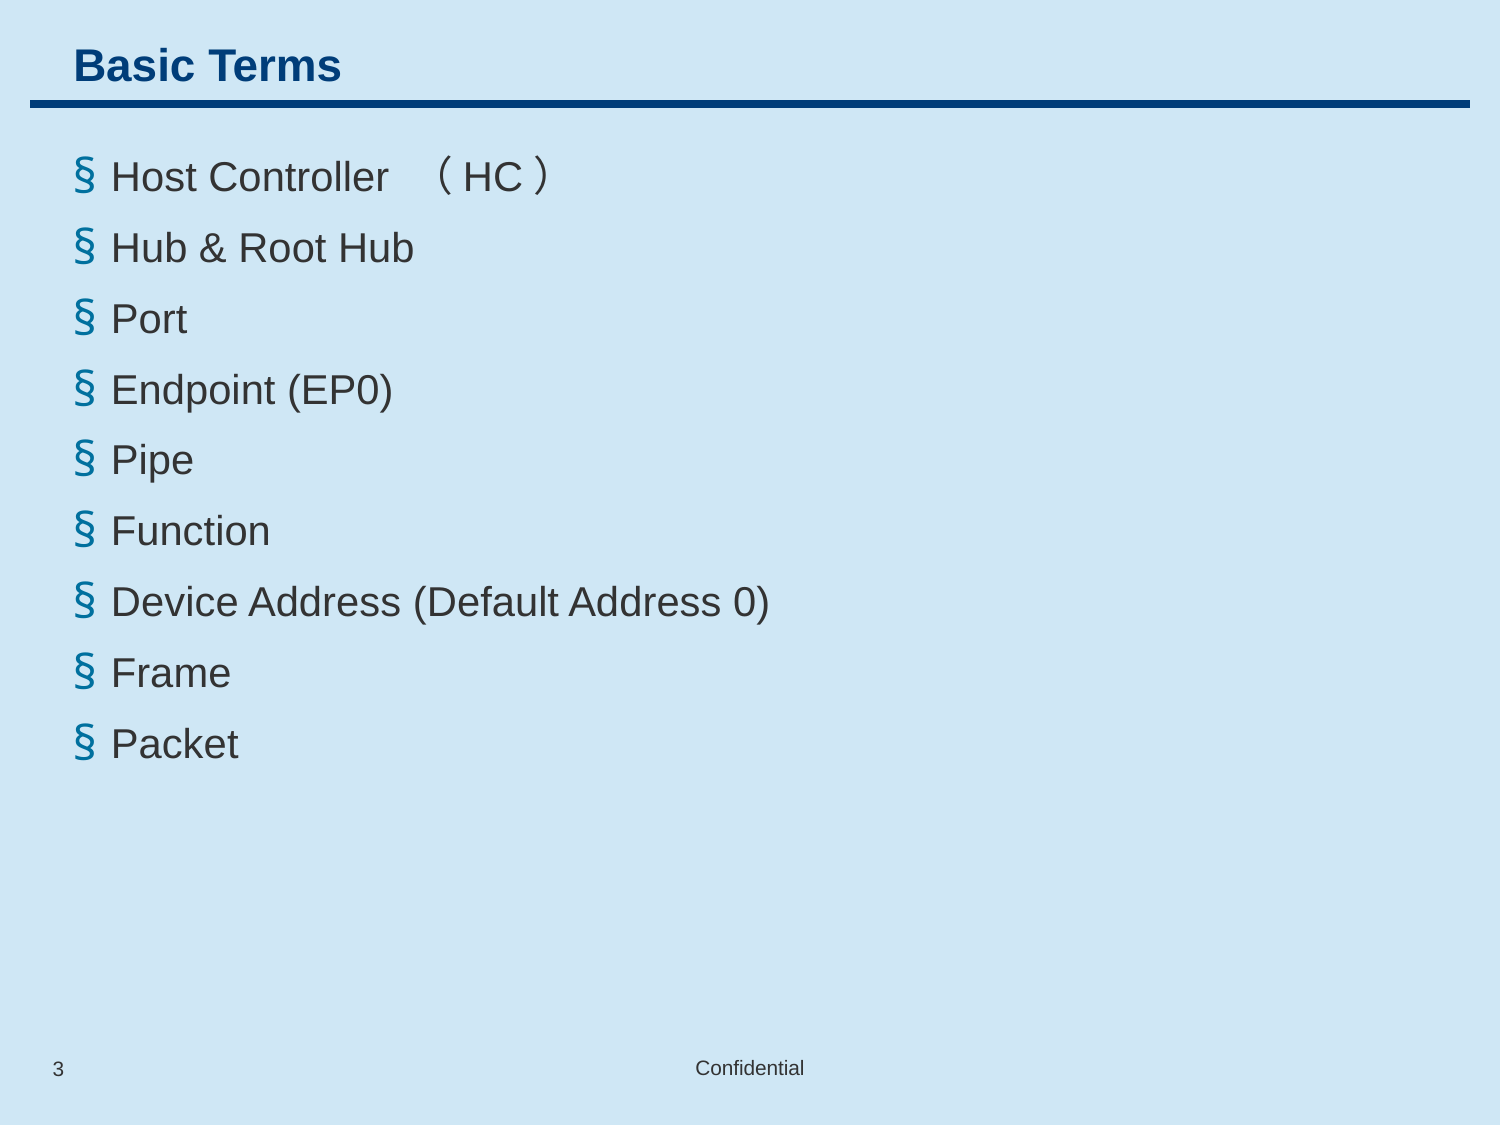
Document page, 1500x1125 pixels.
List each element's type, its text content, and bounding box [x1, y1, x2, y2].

title Basic Terms [58, 28, 1452, 83]
text_box Host Controller （HC） Hub & Root Hub Port Endpoint (EP0) Pipe Function Device Address (Default Address 0) Frame Packet [57, 142, 1433, 1013]
